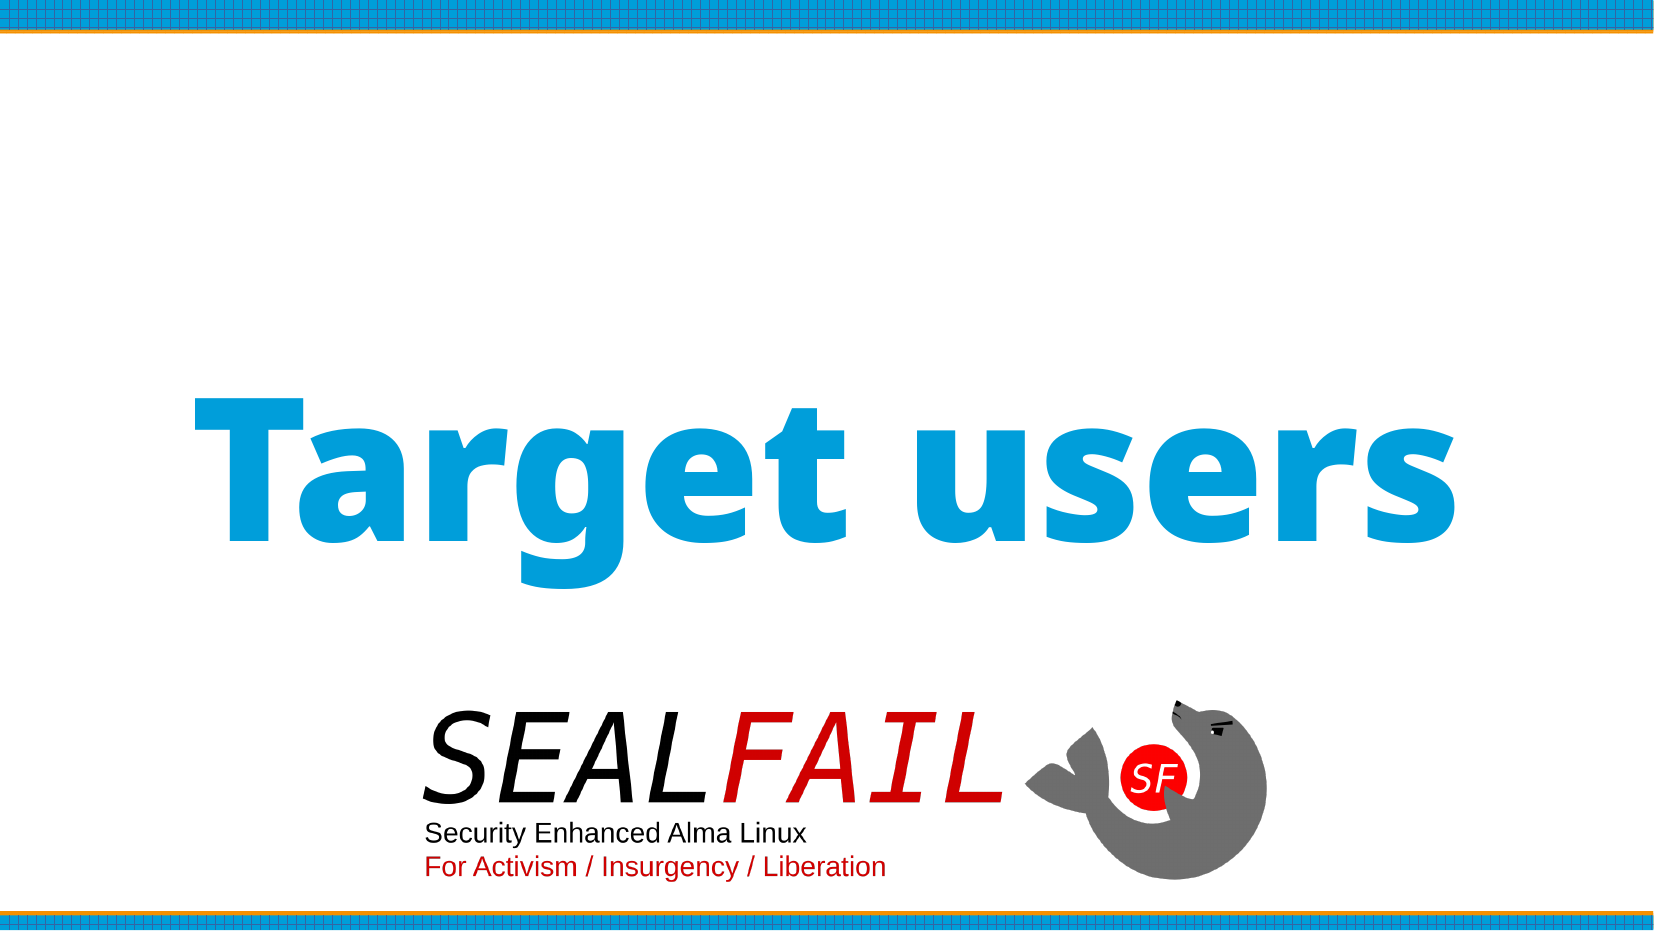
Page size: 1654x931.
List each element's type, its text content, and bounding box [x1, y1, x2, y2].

picture [386, 674, 1287, 901]
subtitle Target users [82, 103, 1571, 824]
